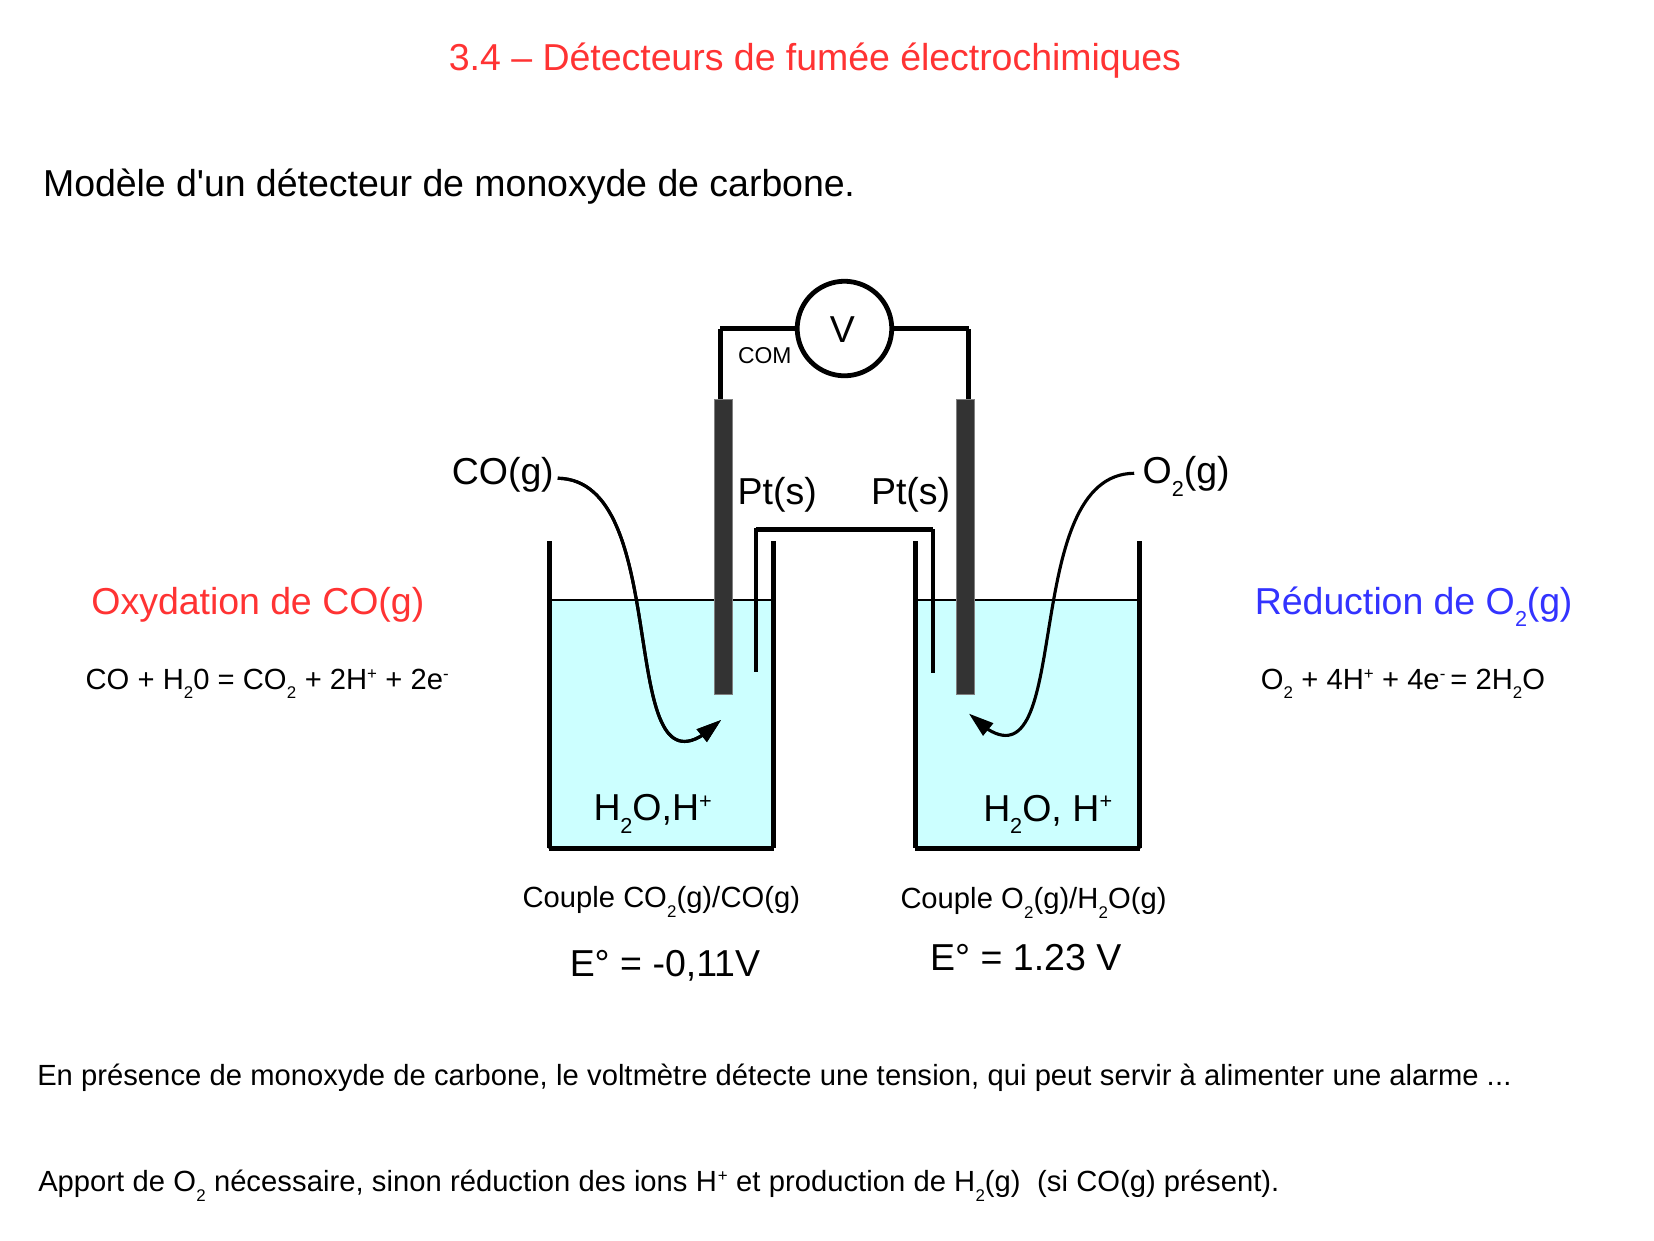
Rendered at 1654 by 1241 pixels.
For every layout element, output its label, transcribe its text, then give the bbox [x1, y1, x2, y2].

text_box E° = 1.23 V [915, 929, 1164, 987]
text_box Réduction de O2(g) [1240, 572, 1601, 672]
text_box Apport de O2 nécessaire, sinon réduction des ions H+ et production de H2(g) (si CO(g) présent). [23, 1157, 1642, 1223]
text_box H2O,H+ [578, 779, 739, 846]
text_box [552, 399, 771, 846]
text_box Pt(s) [733, 463, 842, 521]
text_box CO(g) [437, 442, 579, 502]
text_box Couple O2(g)/H2O(g) [885, 874, 1211, 930]
text_box O2 + 4H+ + 4e- = 2H2O [1246, 655, 1654, 710]
text_box [918, 399, 1137, 846]
text_box En présence de monoxyde de carbone, le voltmètre détecte une tension, qui peut servir à alimenter une alarme ... [22, 1051, 1548, 1151]
text_box [797, 281, 892, 376]
text_box Modèle d'un détecteur de monoxyde de carbone. [28, 154, 898, 225]
text_box 3.4 – Détecteurs de fumée électrochimiques [425, 29, 1205, 89]
text_box H2O, H+ [968, 779, 1134, 849]
text_box O2(g) [1127, 442, 1247, 508]
text_box COM [723, 335, 818, 376]
text_box Oxydation de CO(g) [76, 572, 449, 630]
text_box E° = -0,11V [555, 935, 804, 993]
text_box Pt(s) [975, 463, 981, 521]
text_box Pt(s) [856, 463, 956, 521]
text_box Couple CO2(g)/CO(g) [507, 874, 827, 929]
text_box V [814, 301, 863, 359]
text_box CO + H20 = CO2 + 2H+ + 2e- [70, 655, 485, 710]
